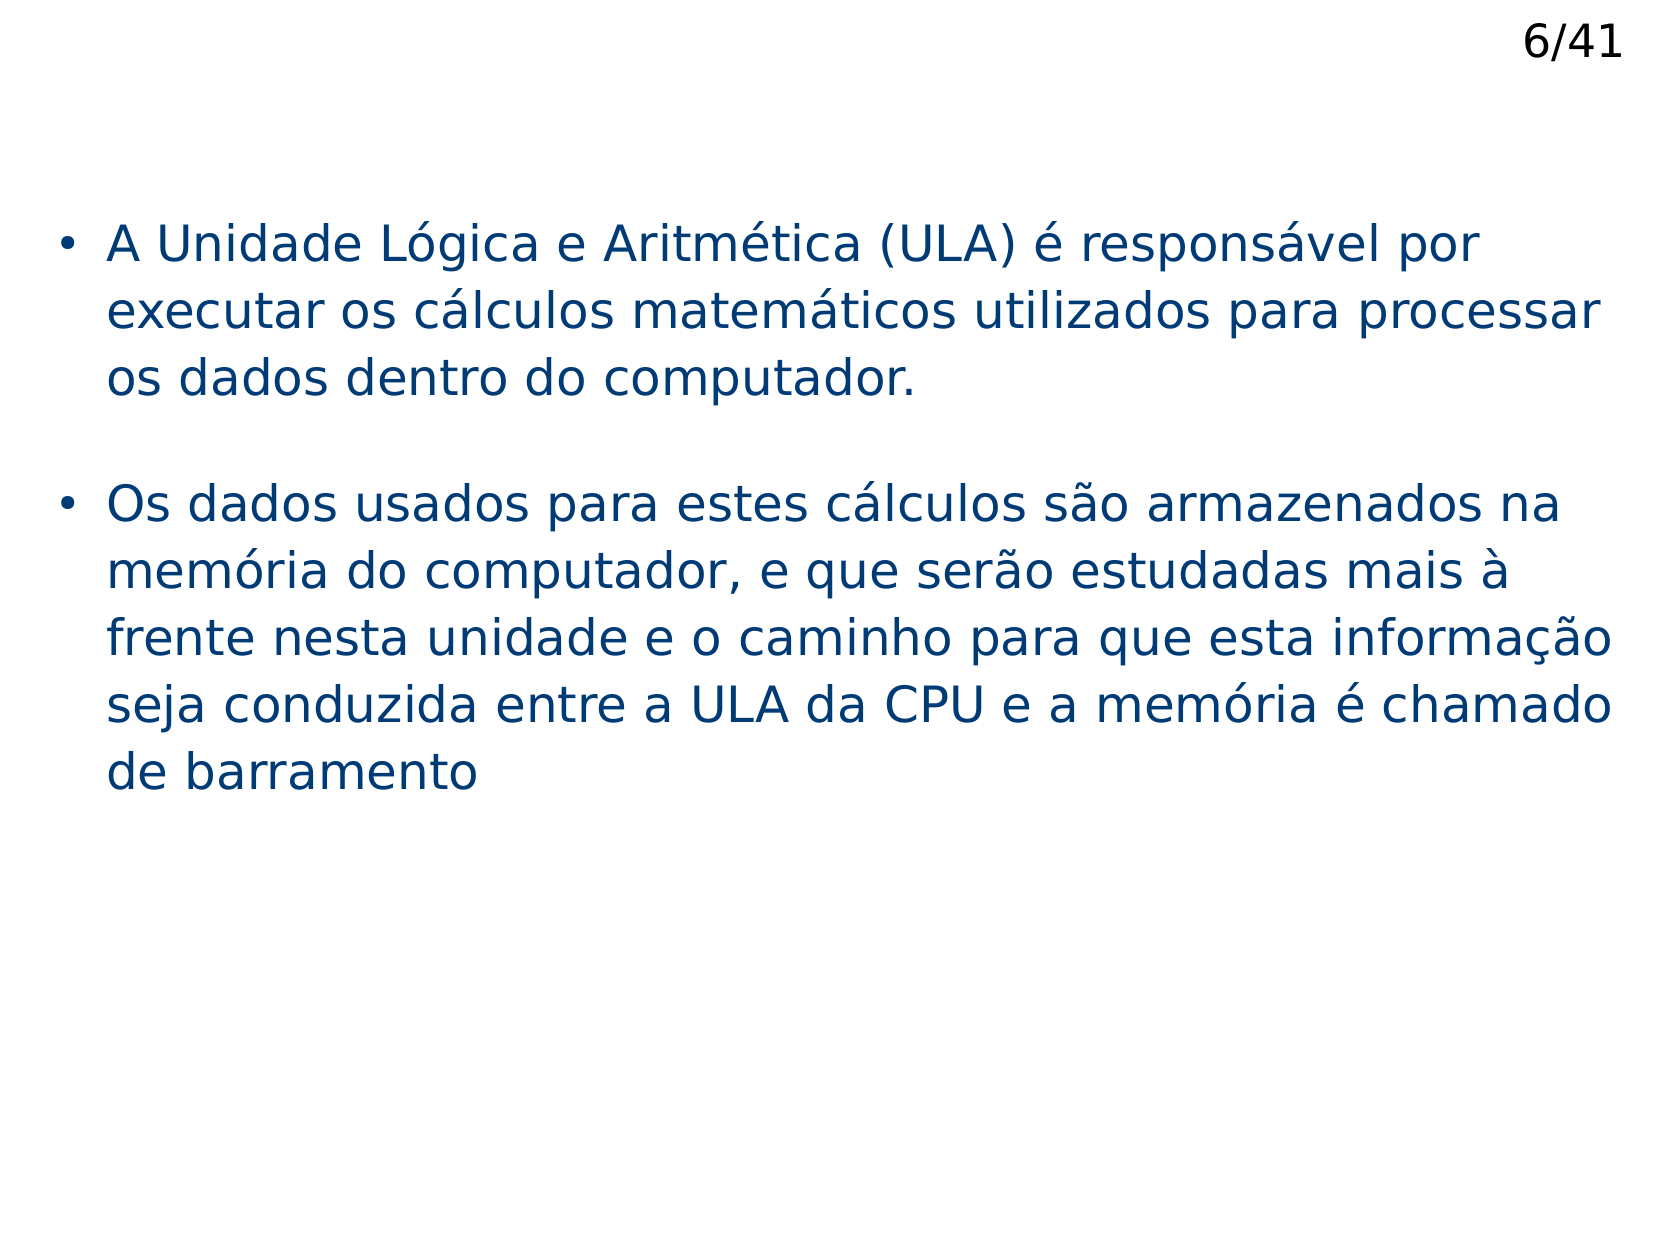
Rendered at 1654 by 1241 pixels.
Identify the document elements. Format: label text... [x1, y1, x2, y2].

list A Unidade Lógica e Aritmética (ULA) é responsável por executar os cálculos matemáticos utilizados para processar os dados dentro do computador. Os dados usados para estes cálculos são armazenados na memória do computador, e que serão estudadas mais à frente nesta unidade e o caminho para que esta informação seja conduzida entre a ULA da CPU e a memória é chamado de barramento [59, 206, 1625, 1211]
